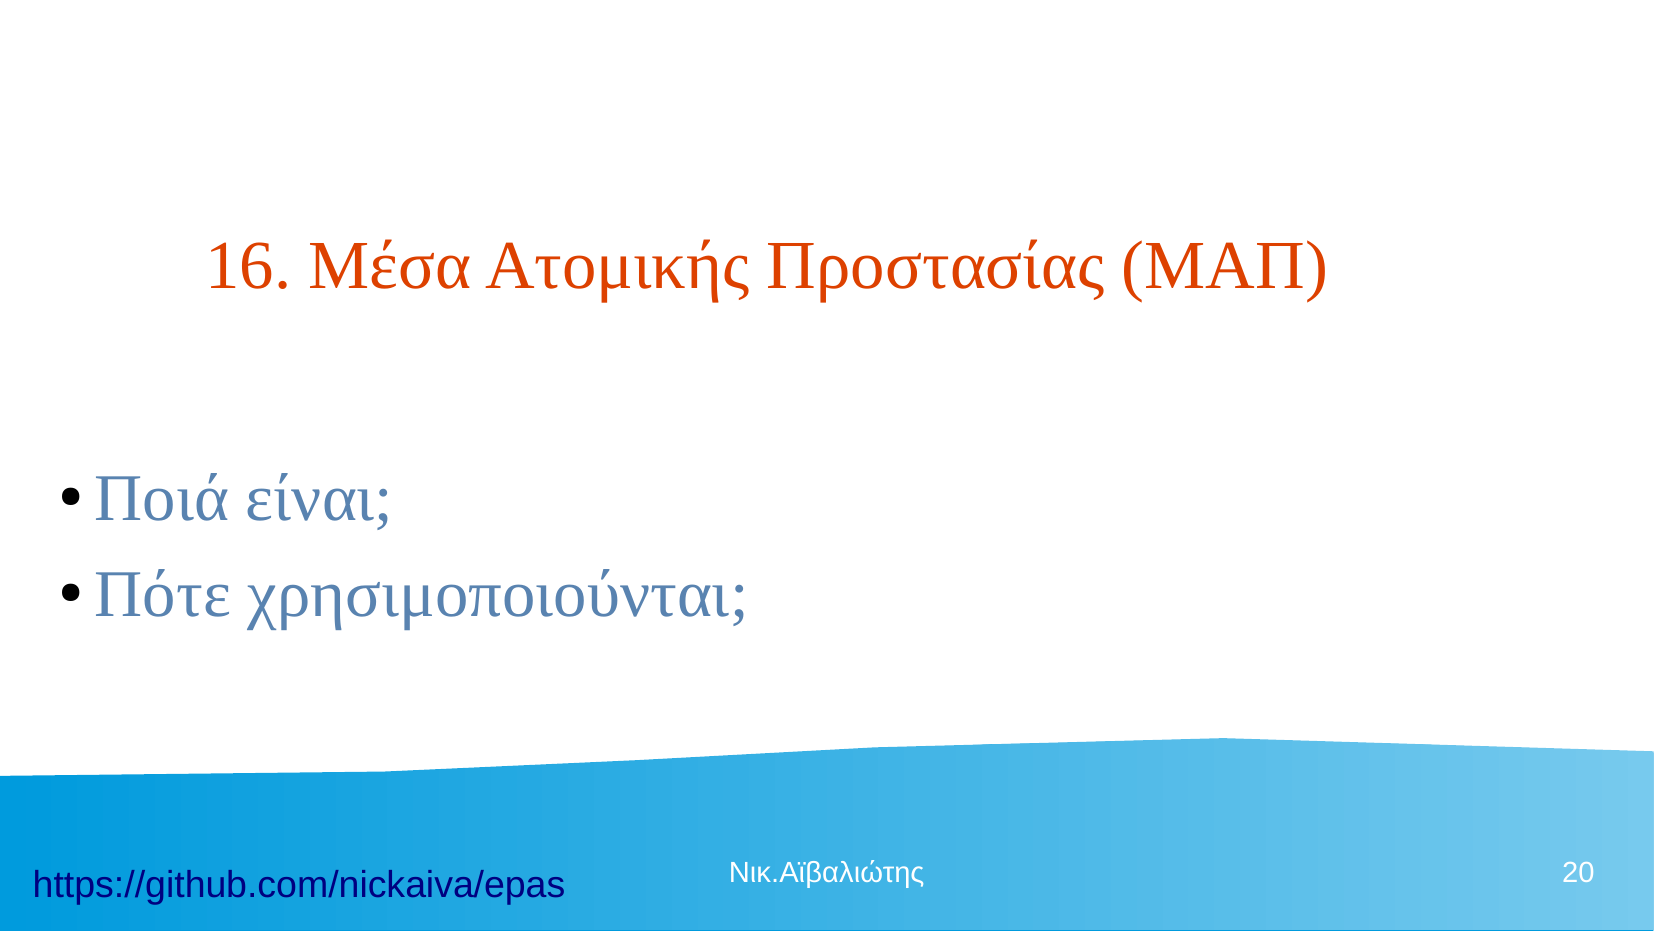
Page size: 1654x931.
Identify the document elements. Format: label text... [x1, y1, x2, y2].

title 16. Μέσα Ατομικής Προστασίας (ΜΑΠ) [29, 177, 1506, 355]
list Ποιά είναι; Πότε χρησιμοποιούνται; [59, 383, 1595, 739]
